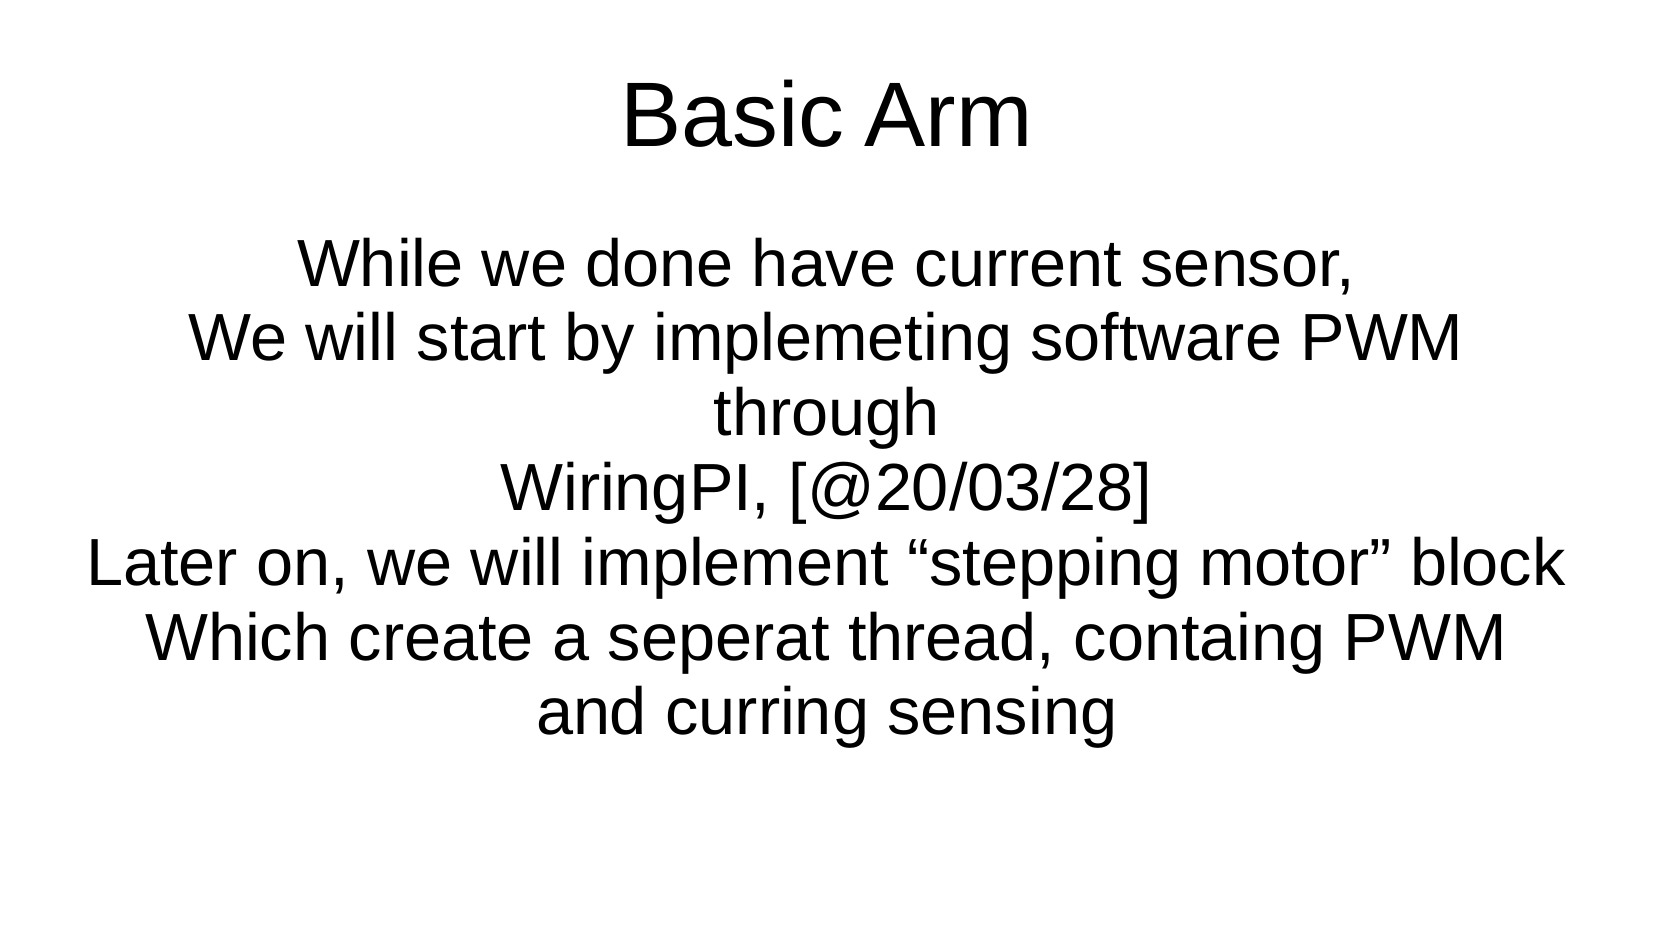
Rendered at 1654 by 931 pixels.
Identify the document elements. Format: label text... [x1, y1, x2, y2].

title Basic Arm [82, 37, 1571, 193]
subtitle While we done have current sensor, We will start by implemeting software PWM through WiringPI, [@20/03/28] Later on, we will implement “stepping motor” block Which create a seperat thread, containg PWM and curring sensing [82, 217, 1571, 758]
